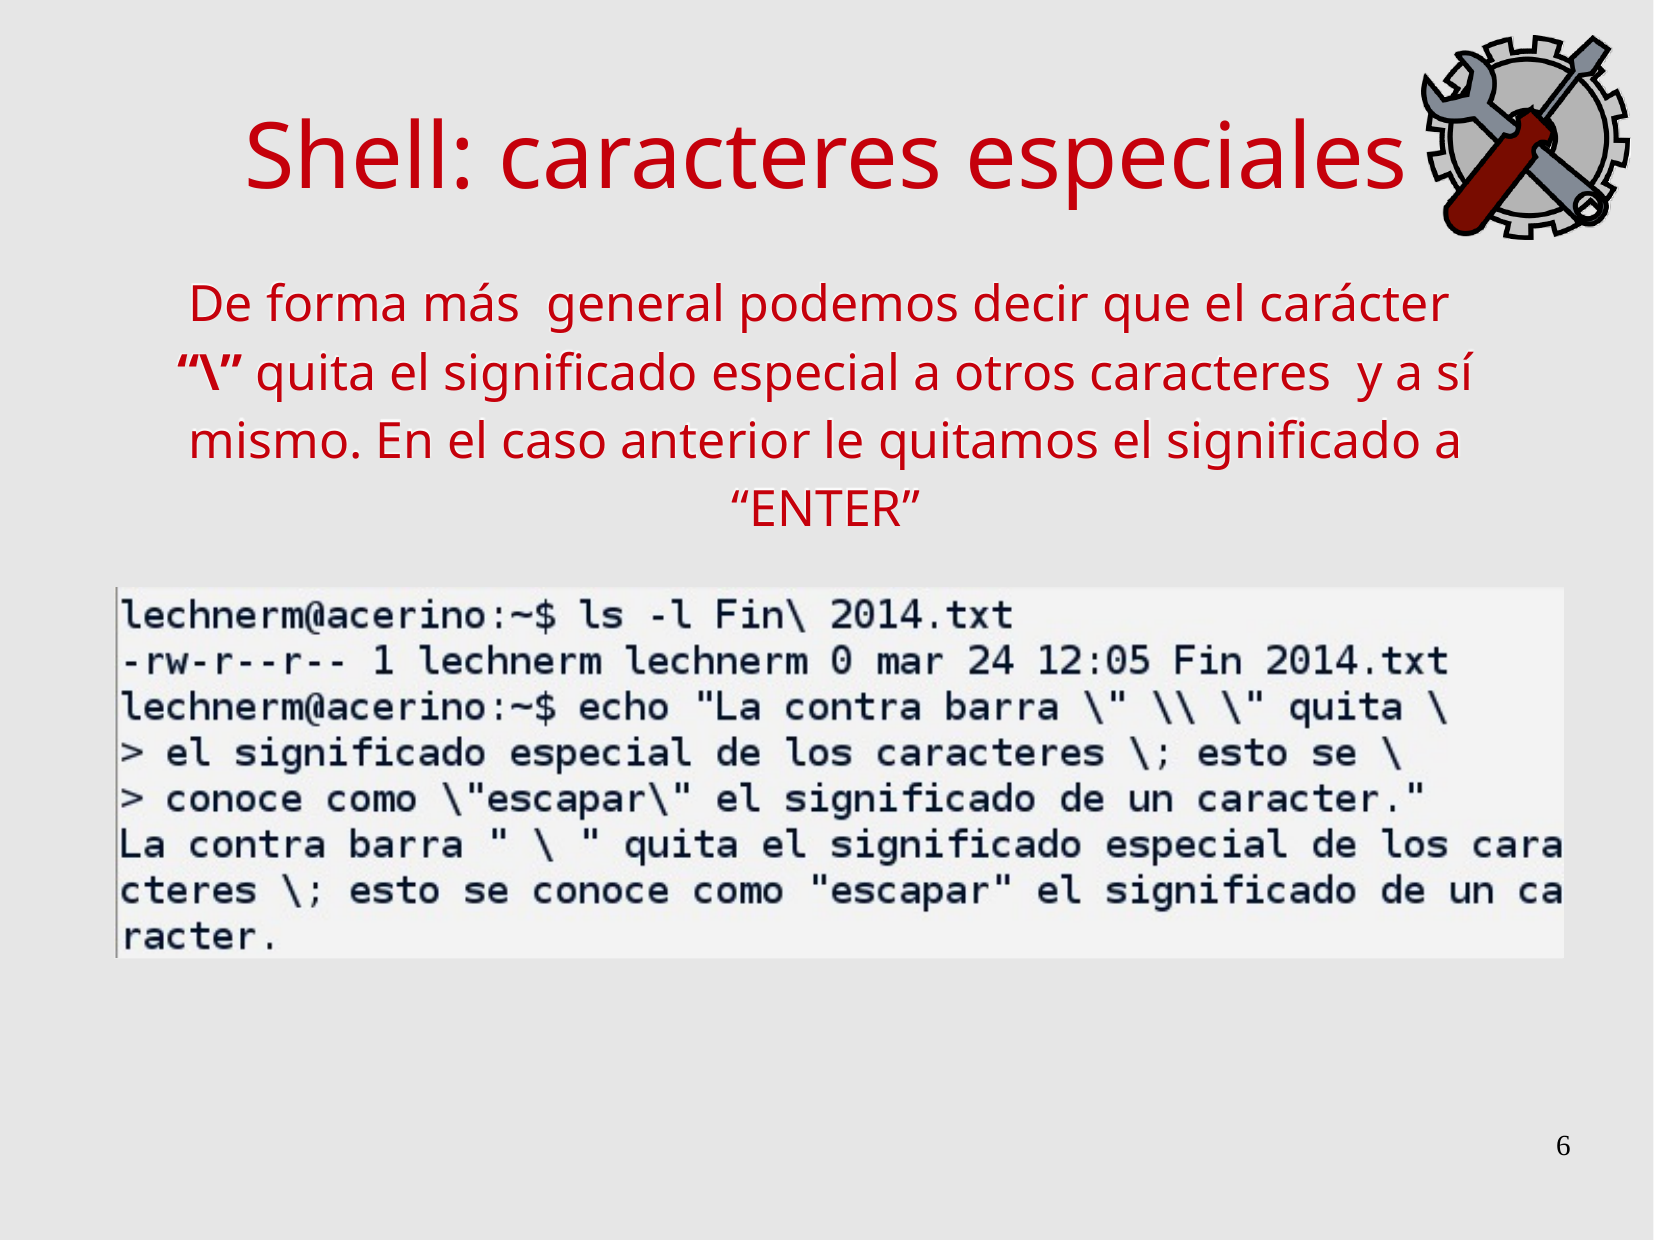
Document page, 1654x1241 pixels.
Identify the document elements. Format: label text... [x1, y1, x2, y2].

title Shell: caracteres especiales [82, 49, 1571, 257]
text_box De forma más general podemos decir que el carácter “\” quita el significado especial a otros caracteres y a sí mismo. En el caso anterior le quitamos el significado a “ENTER” [162, 260, 1491, 496]
picture [114, 587, 1564, 959]
picture [1421, 35, 1630, 240]
